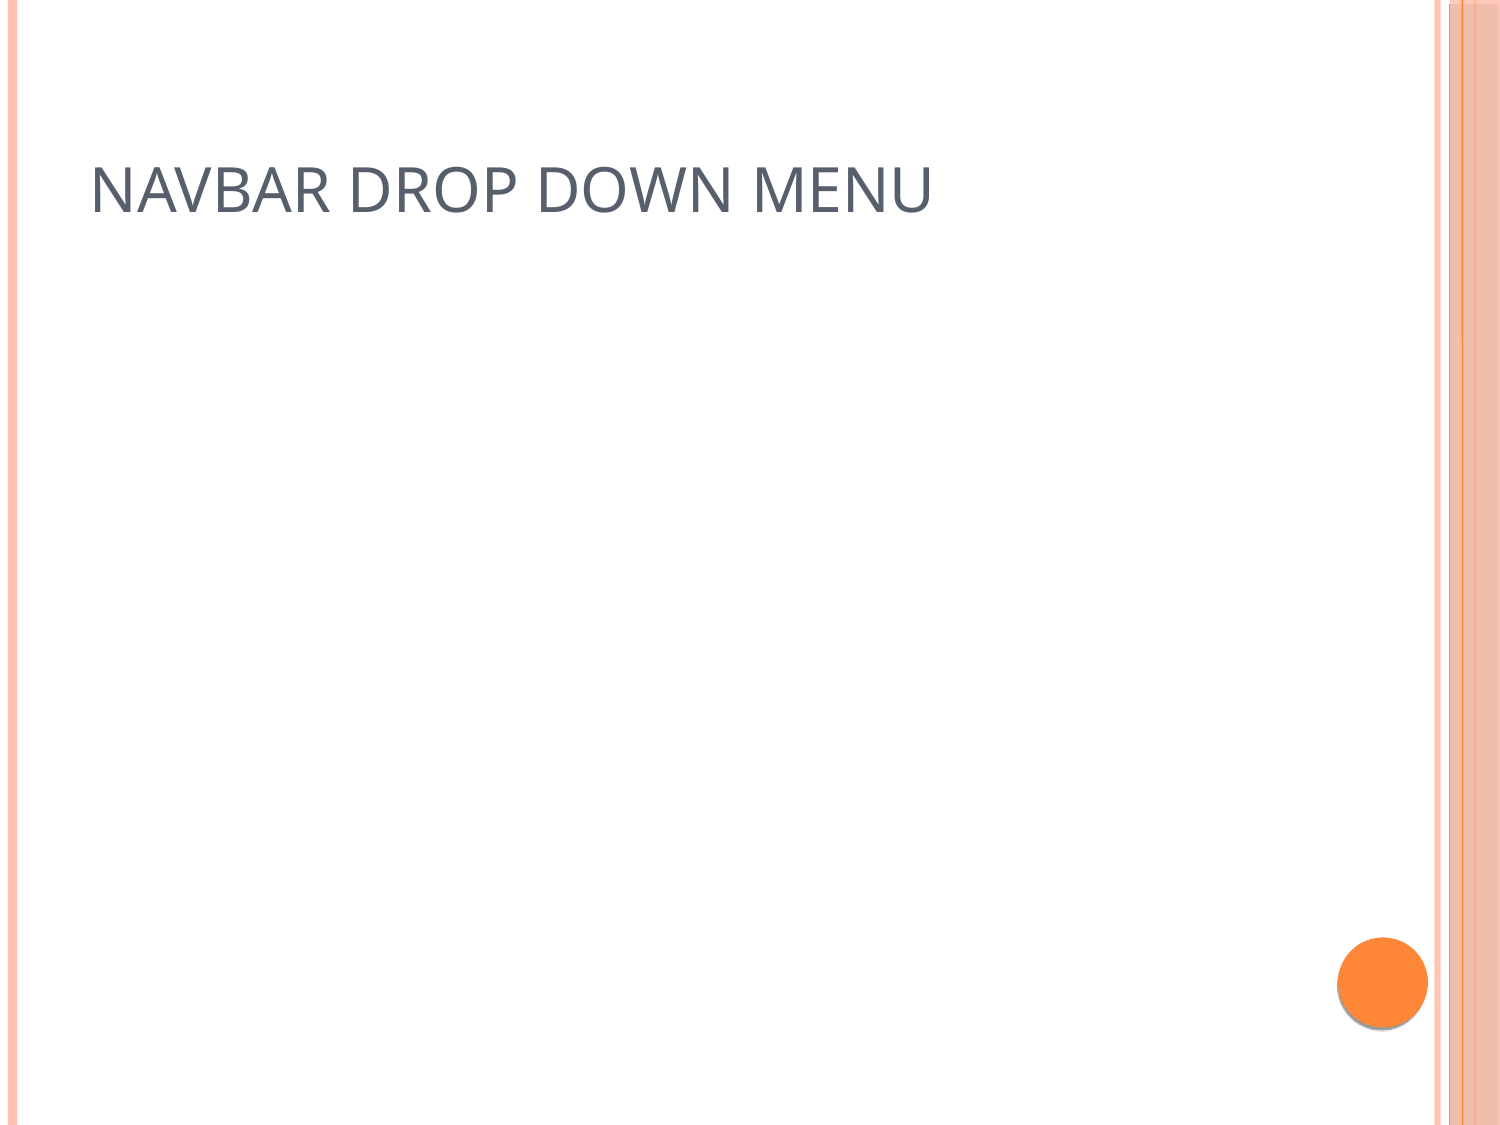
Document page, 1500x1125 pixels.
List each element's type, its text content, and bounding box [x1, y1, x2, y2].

title NavBar drop down Menu [75, 45, 1300, 233]
